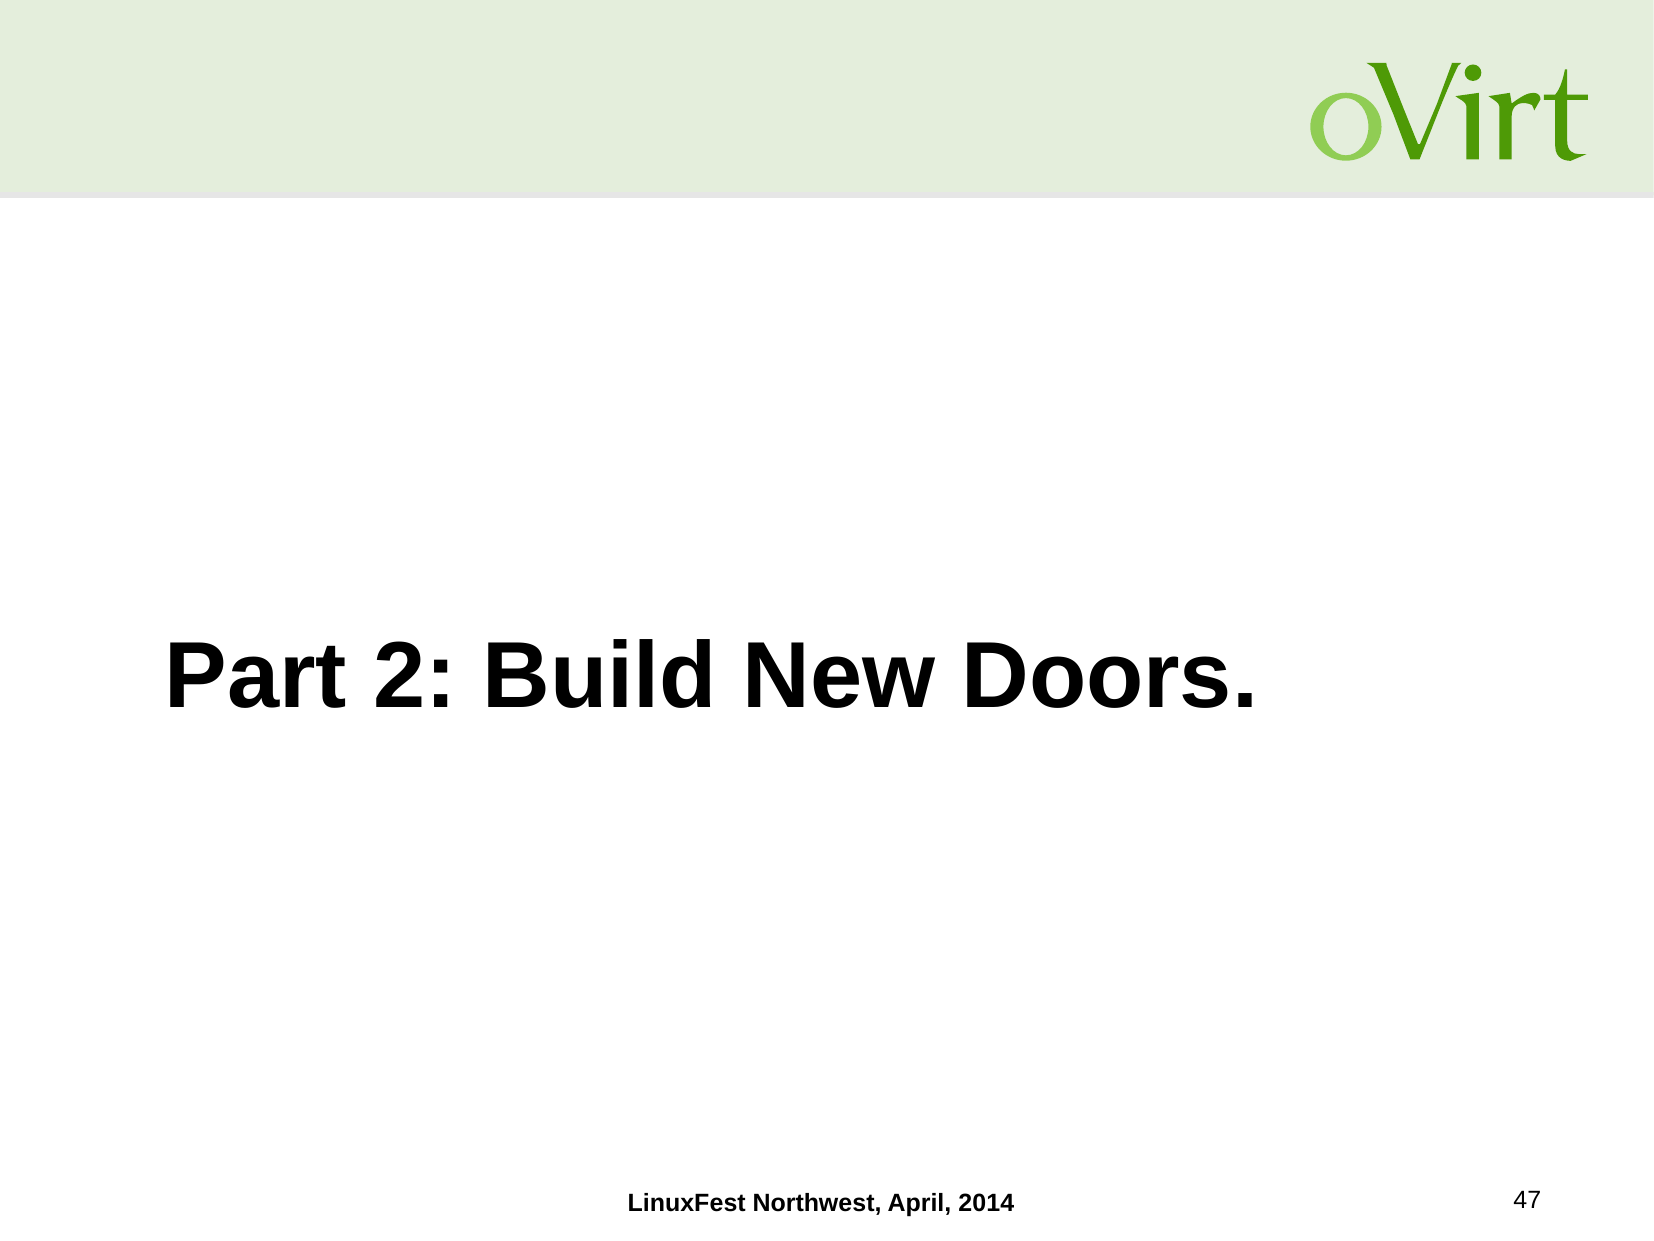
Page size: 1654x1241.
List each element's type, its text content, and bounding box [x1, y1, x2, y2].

text_box Part 2: Build New Doors. [150, 615, 1654, 750]
